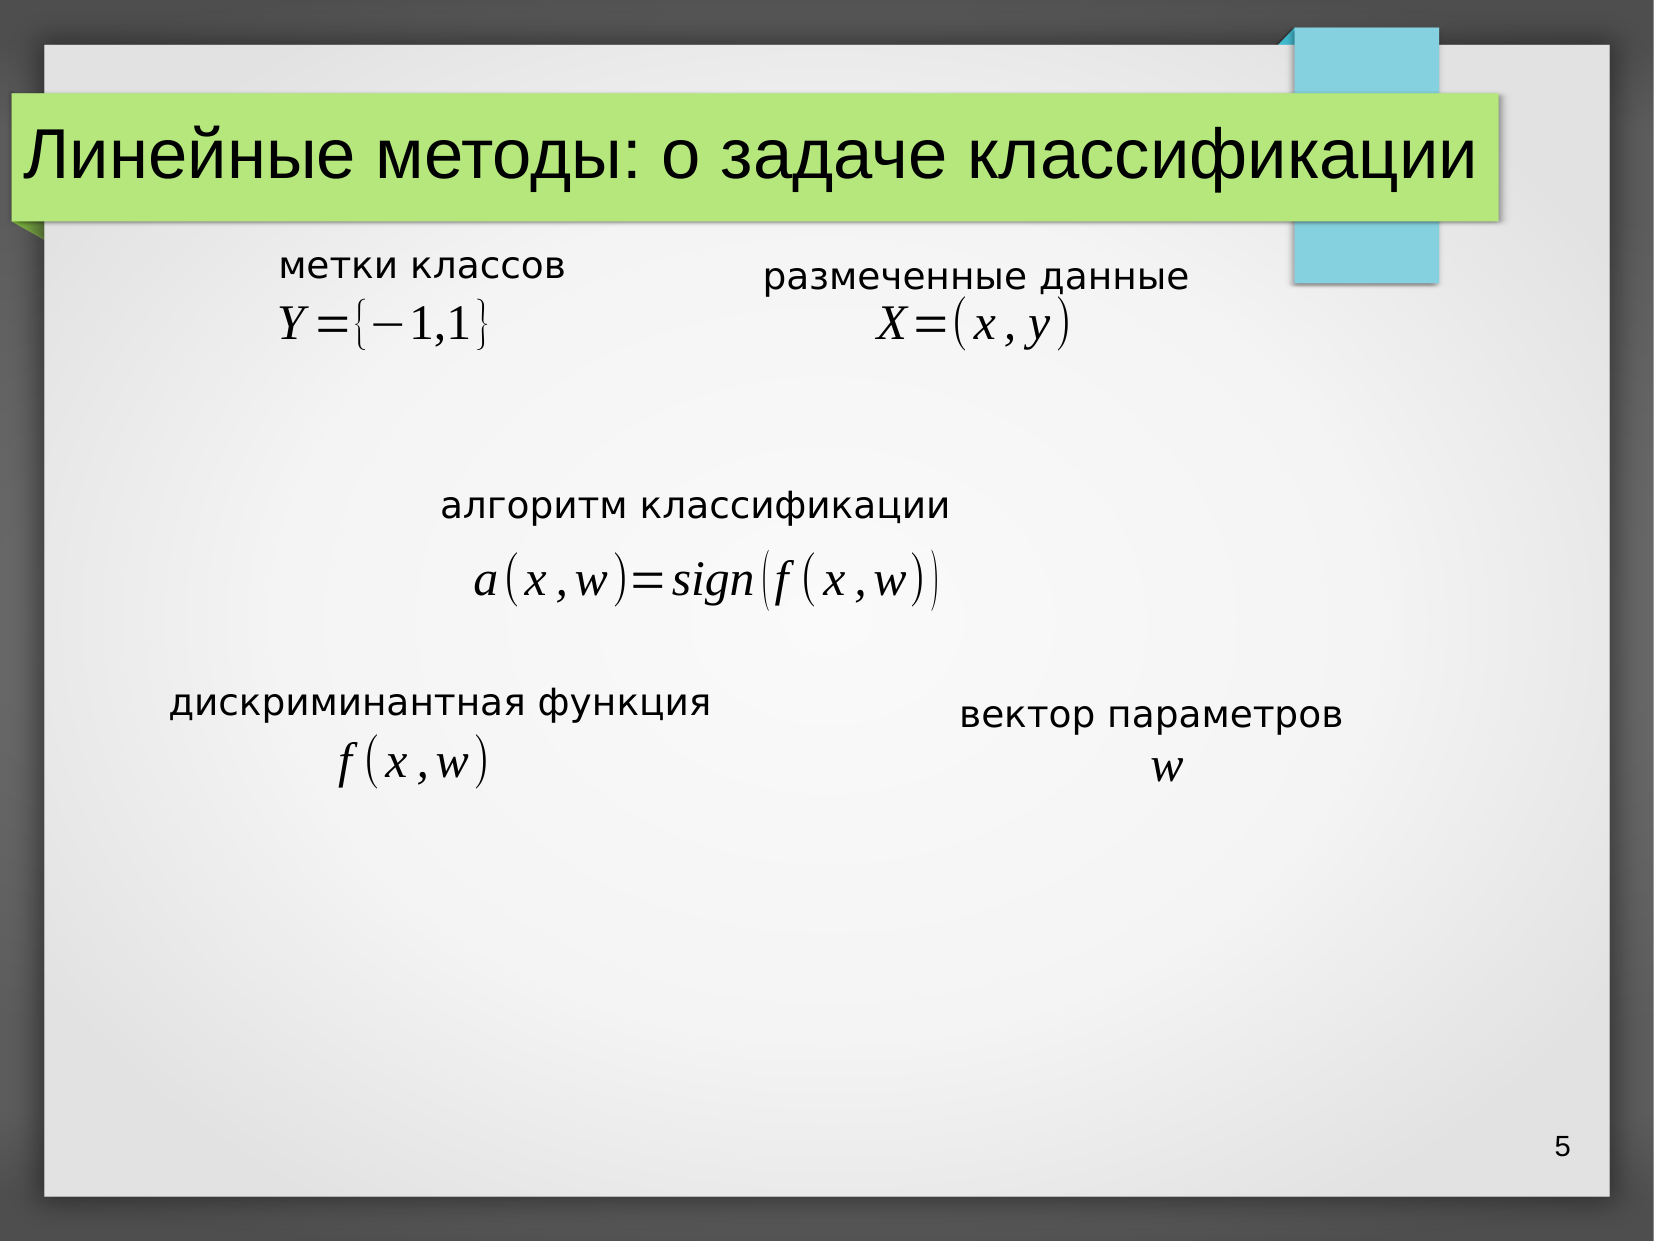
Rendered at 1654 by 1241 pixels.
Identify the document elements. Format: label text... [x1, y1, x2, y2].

chart [330, 732, 497, 792]
chart [865, 306, 1078, 354]
title Линейные методы: о задаче классификации [23, 82, 1512, 225]
picture [0, 0, 1654, 1241]
text_box дискриминантная функция [153, 673, 727, 732]
chart [271, 295, 500, 353]
text_box метки классов [263, 236, 581, 295]
text_box размеченные данные [747, 247, 1205, 306]
chart [466, 546, 945, 615]
text_box вектор параметров [944, 685, 1359, 745]
chart [1143, 745, 1193, 792]
text_box алгоритм классификации [425, 476, 966, 535]
